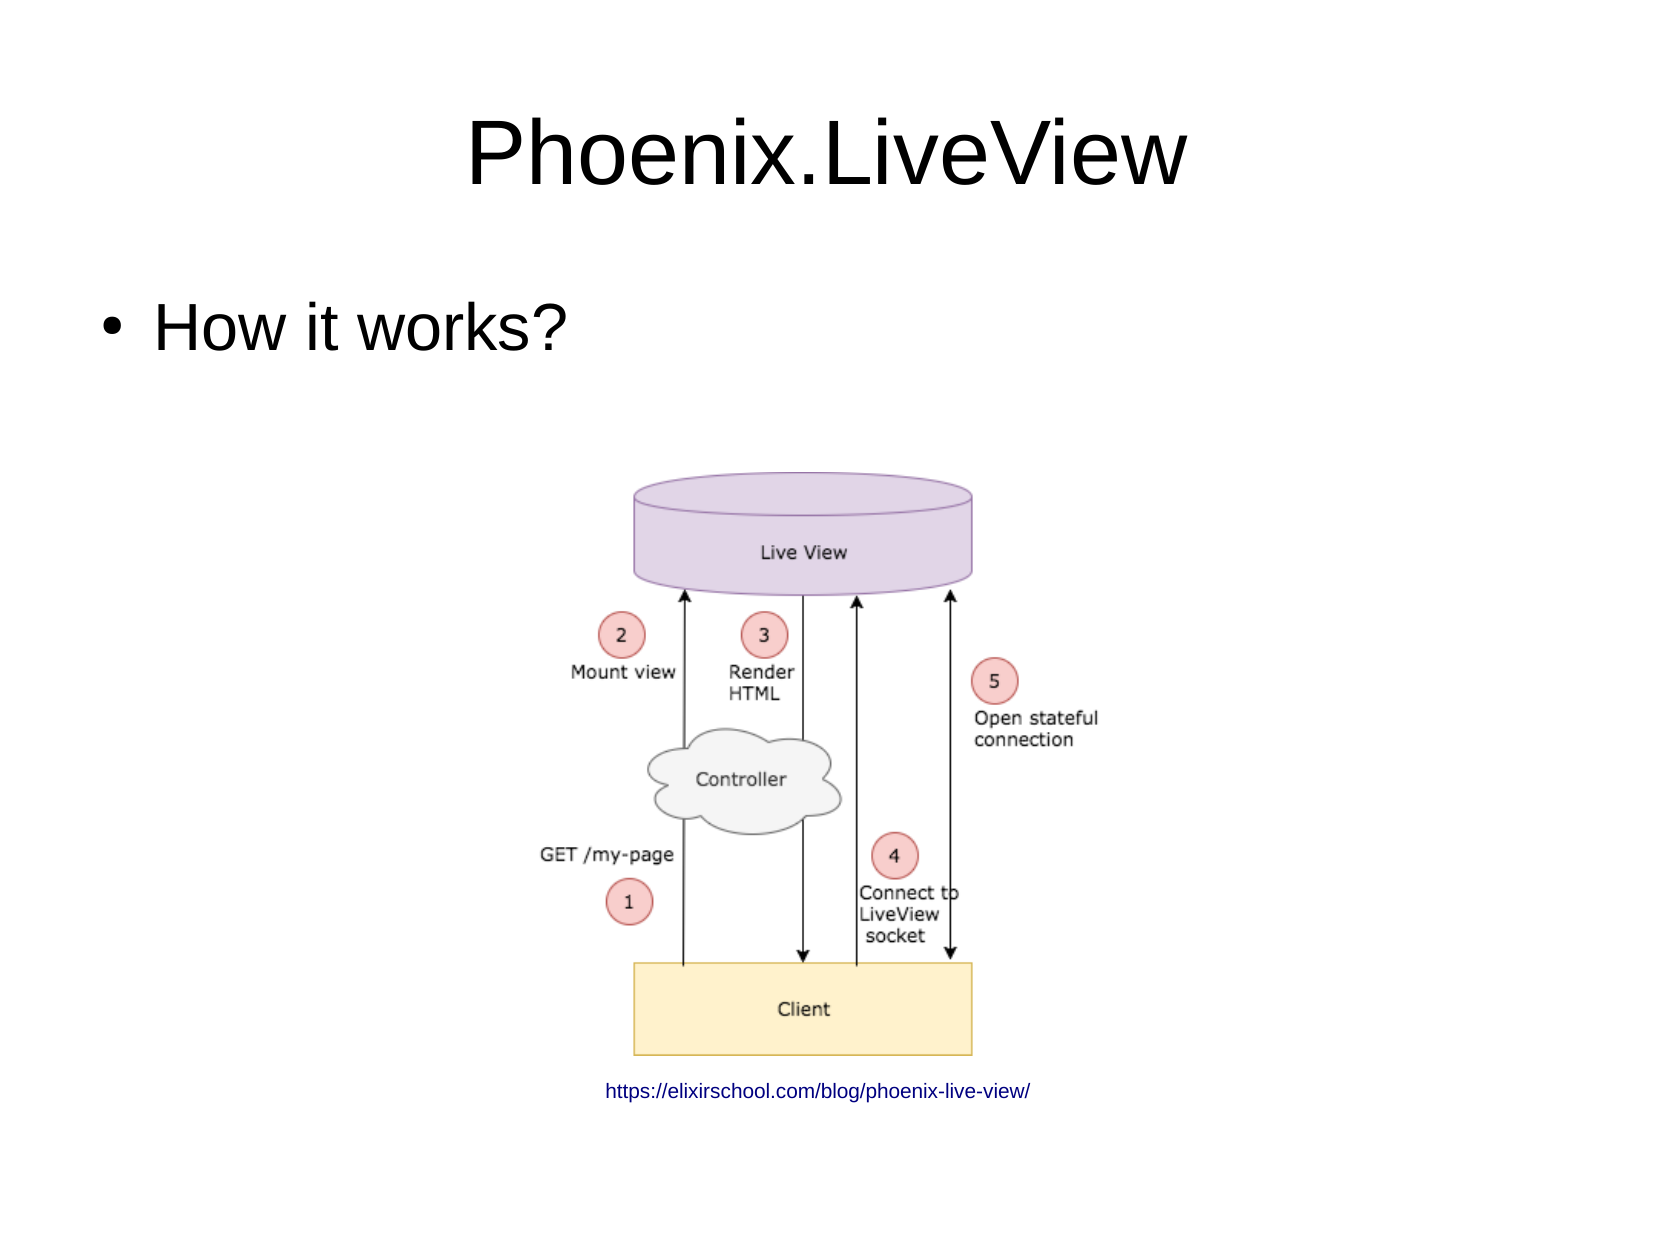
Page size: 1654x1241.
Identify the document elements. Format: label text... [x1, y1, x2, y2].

picture [537, 472, 1111, 1056]
title Phoenix.LiveView [82, 49, 1571, 257]
text_box https://elixirschool.com/blog/phoenix-live-view/ [590, 1072, 1046, 1111]
list How it works? [82, 290, 1571, 1010]
